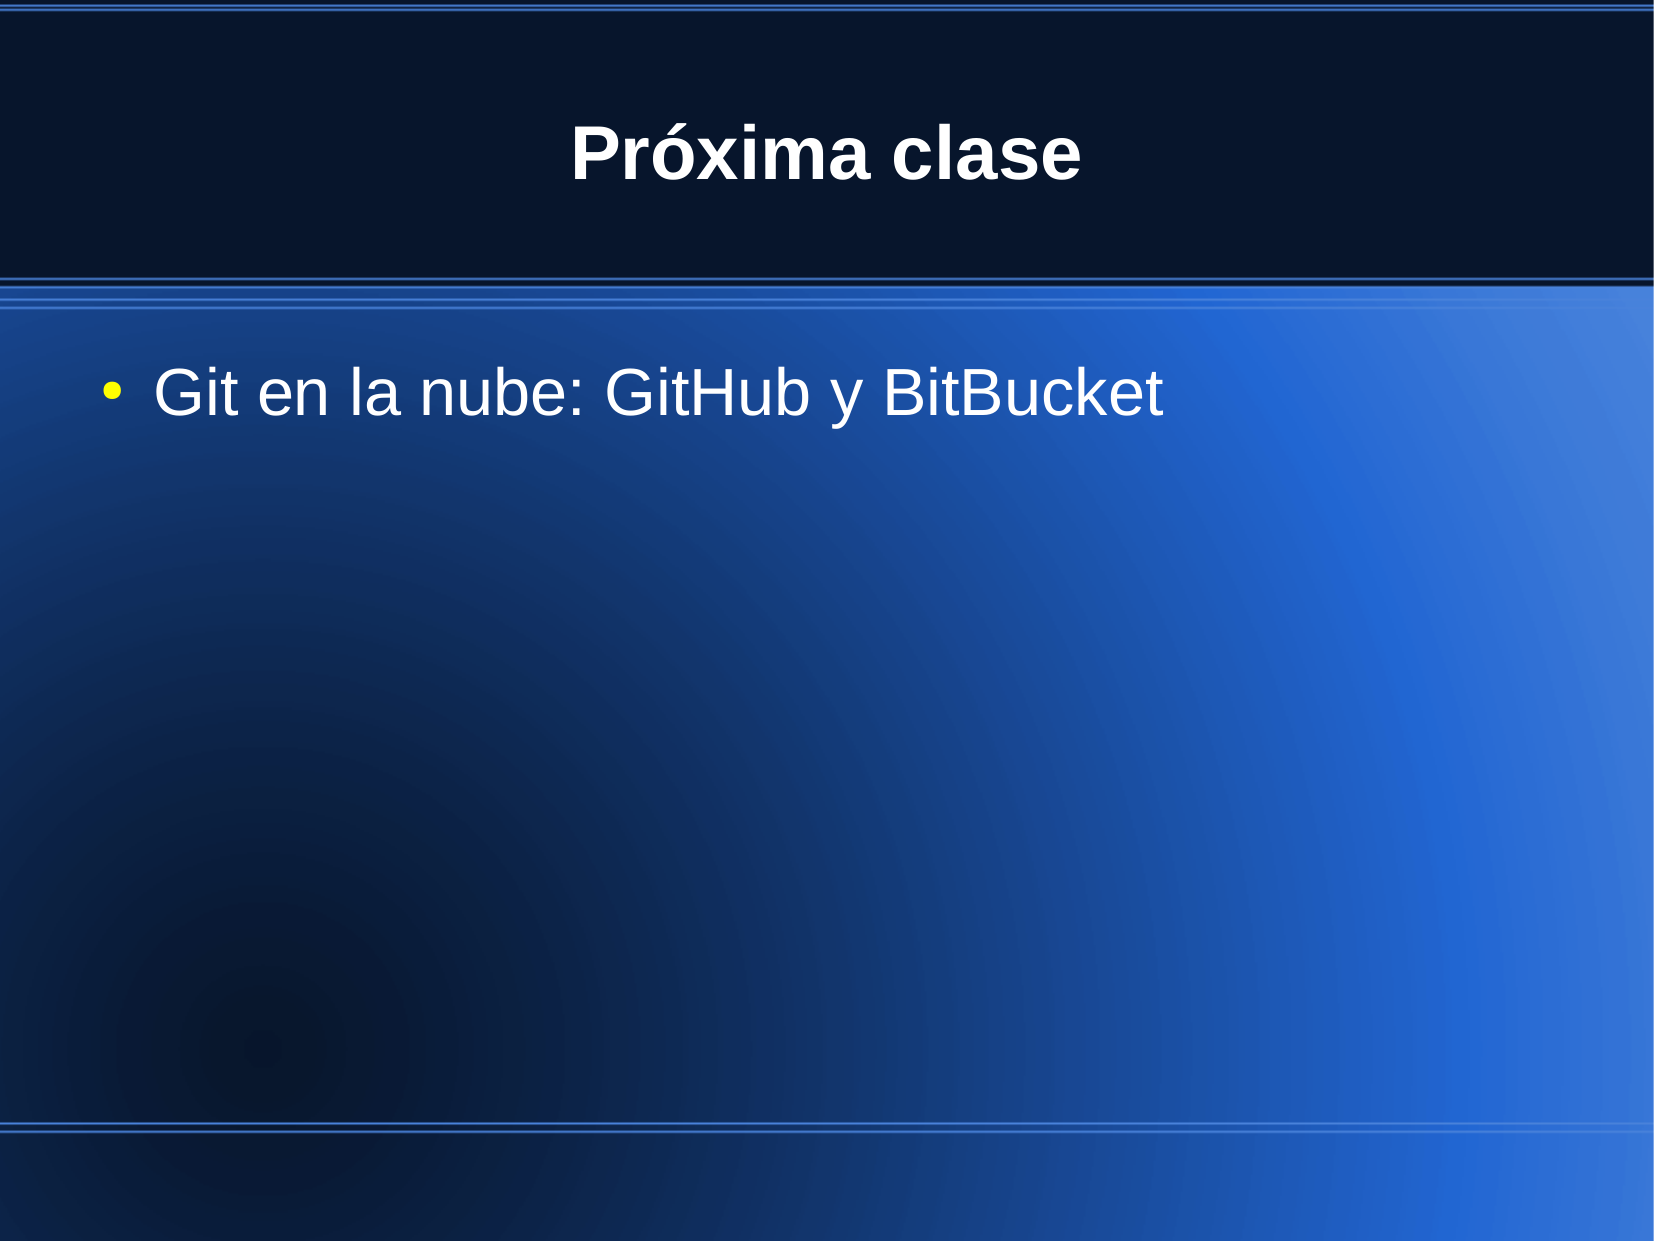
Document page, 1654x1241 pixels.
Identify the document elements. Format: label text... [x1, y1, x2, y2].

title Próxima clase [82, 49, 1571, 257]
picture [0, 0, 1654, 1241]
list Git en la nube: GitHub y BitBucket [82, 355, 1571, 1075]
